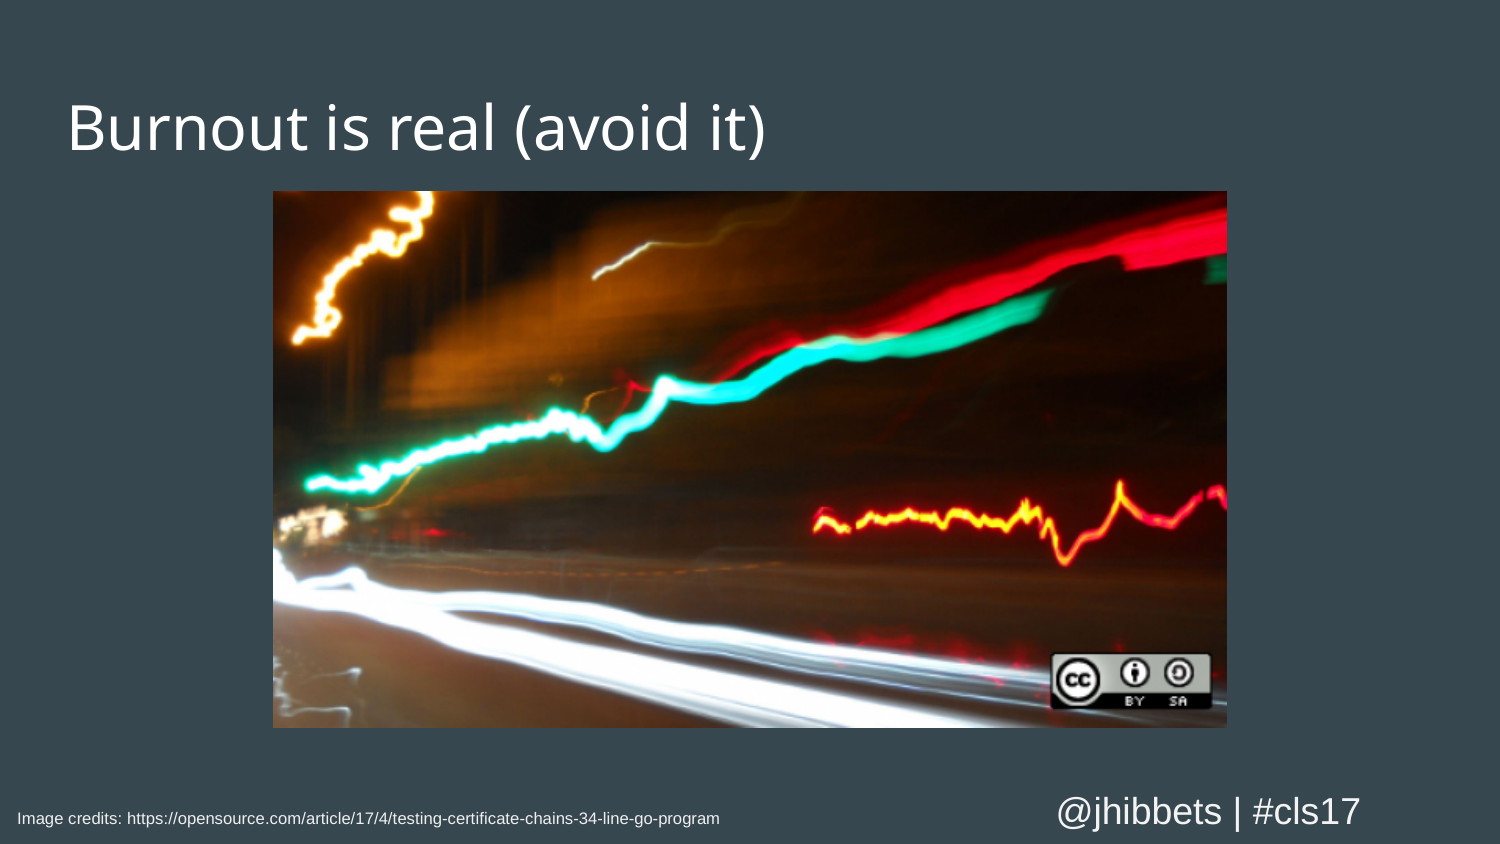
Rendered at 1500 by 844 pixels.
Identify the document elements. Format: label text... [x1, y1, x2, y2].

title Burnout is real (avoid it) [51, 72, 1449, 167]
picture [273, 191, 1227, 728]
text_box Image credits: https://opensource.com/article/17/4/testing-certificate-chains-34-line-go-program [2, 792, 773, 834]
